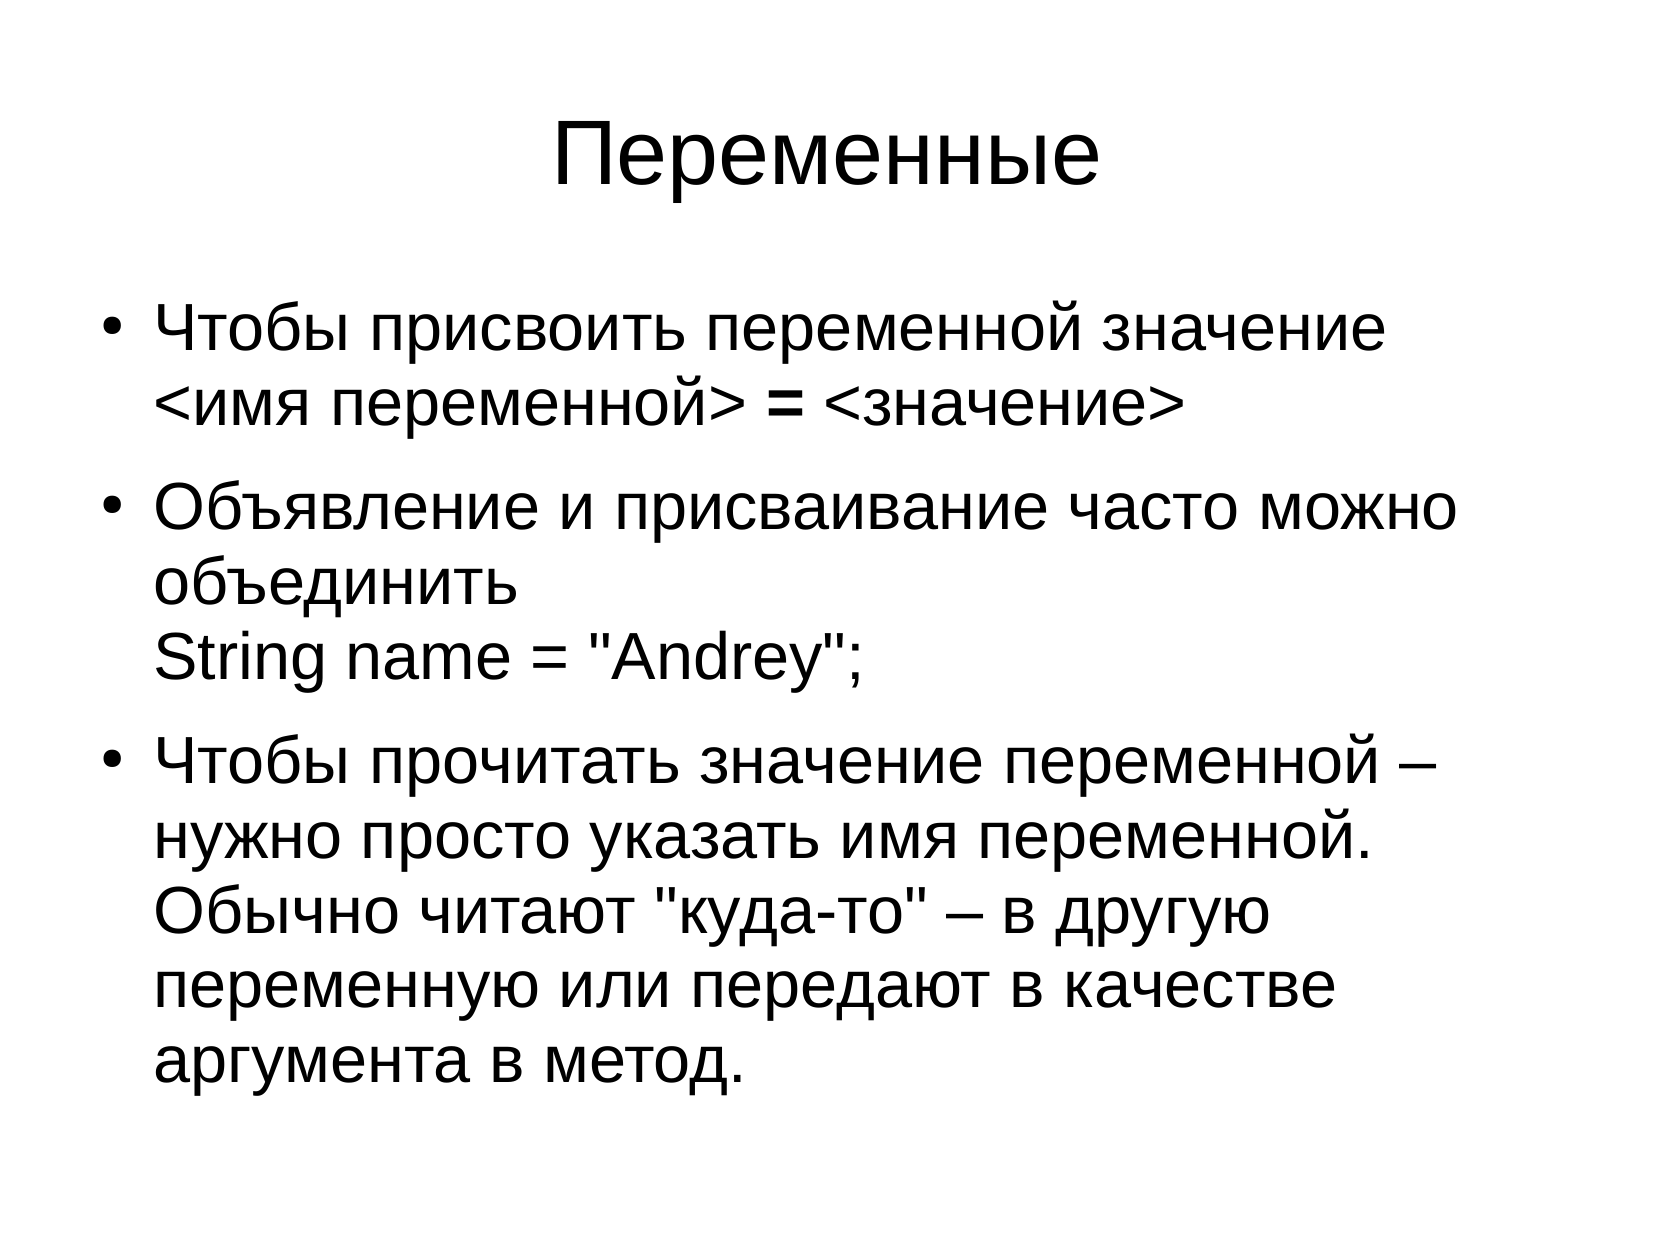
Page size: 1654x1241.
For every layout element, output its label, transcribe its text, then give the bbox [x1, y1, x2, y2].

title Переменные [82, 49, 1571, 257]
list Чтобы присвоить переменной значение <имя переменной> = <значение> Объявление и присваивание часто можно объединить String name = "Andrey"; Чтобы прочитать значение переменной – нужно просто указать имя переменной. Обычно читают "куда-то" – в другую переменную или передают в качестве аргумента в метод. [82, 290, 1571, 1097]
